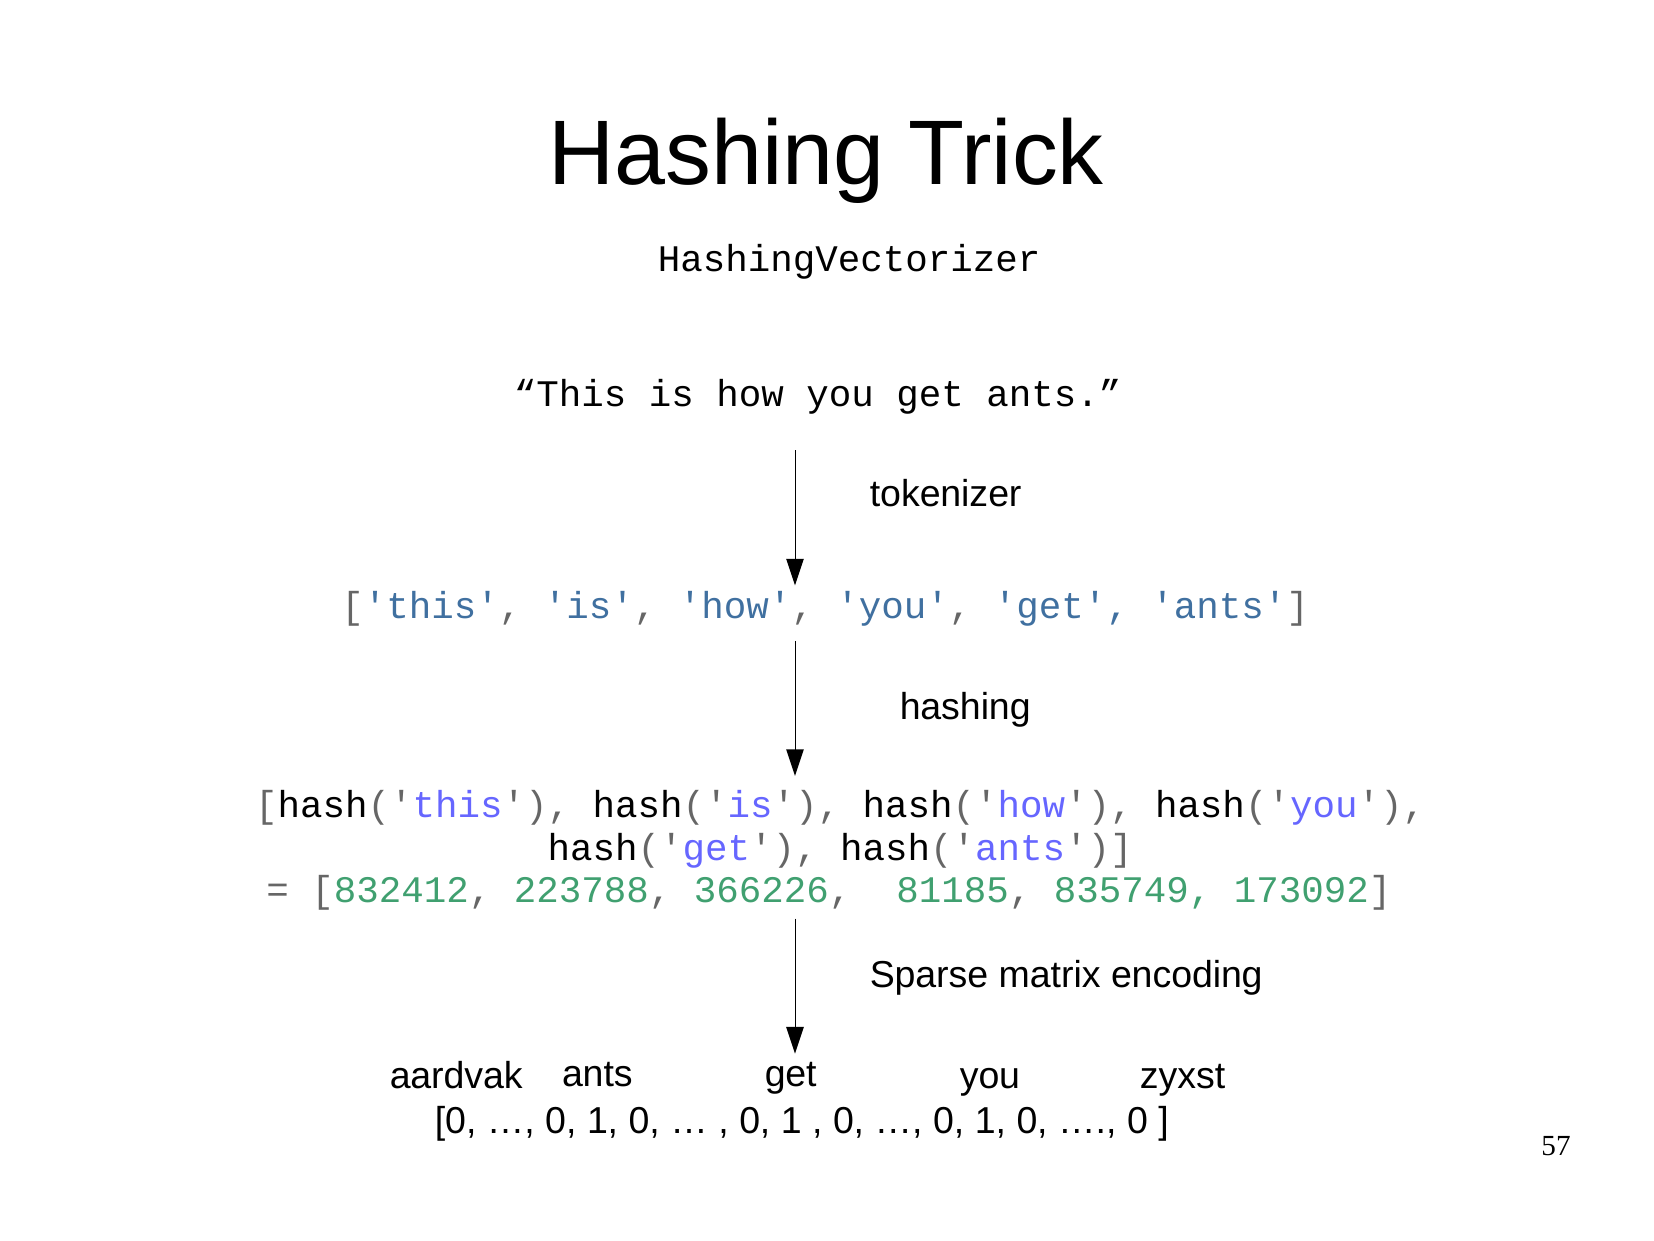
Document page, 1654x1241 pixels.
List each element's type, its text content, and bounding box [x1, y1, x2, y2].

text_box “This is how you get ants.” [465, 375, 1171, 419]
text_box get [750, 1044, 871, 1131]
text_box ants [547, 1045, 698, 1106]
text_box aardvak [375, 1046, 541, 1104]
text_box ['this', 'is', 'how', 'you', 'get', 'ants'] [315, 587, 1336, 631]
text_box [0, …, 0, 1, 0, … , 0, 1 , 0, …, 0, 1, 0, …., 0 ] [420, 1091, 1186, 1149]
title Hashing Trick [82, 49, 1571, 257]
text_box hashing [885, 678, 1591, 777]
text_box you [945, 1046, 1125, 1104]
text_box Sparse matrix encoding [855, 958, 1321, 1004]
text_box [hash('this'), hash('is'), hash('how'), hash('you'), hash('get'), hash('ants')] = [832412, 223788, 366226, 81185, 835749, 173092] [150, 786, 1531, 958]
text_box zyxst [1125, 1046, 1261, 1104]
text_box HashingVectorizer [455, 240, 1199, 283]
text_box tokenizer [855, 465, 1111, 523]
